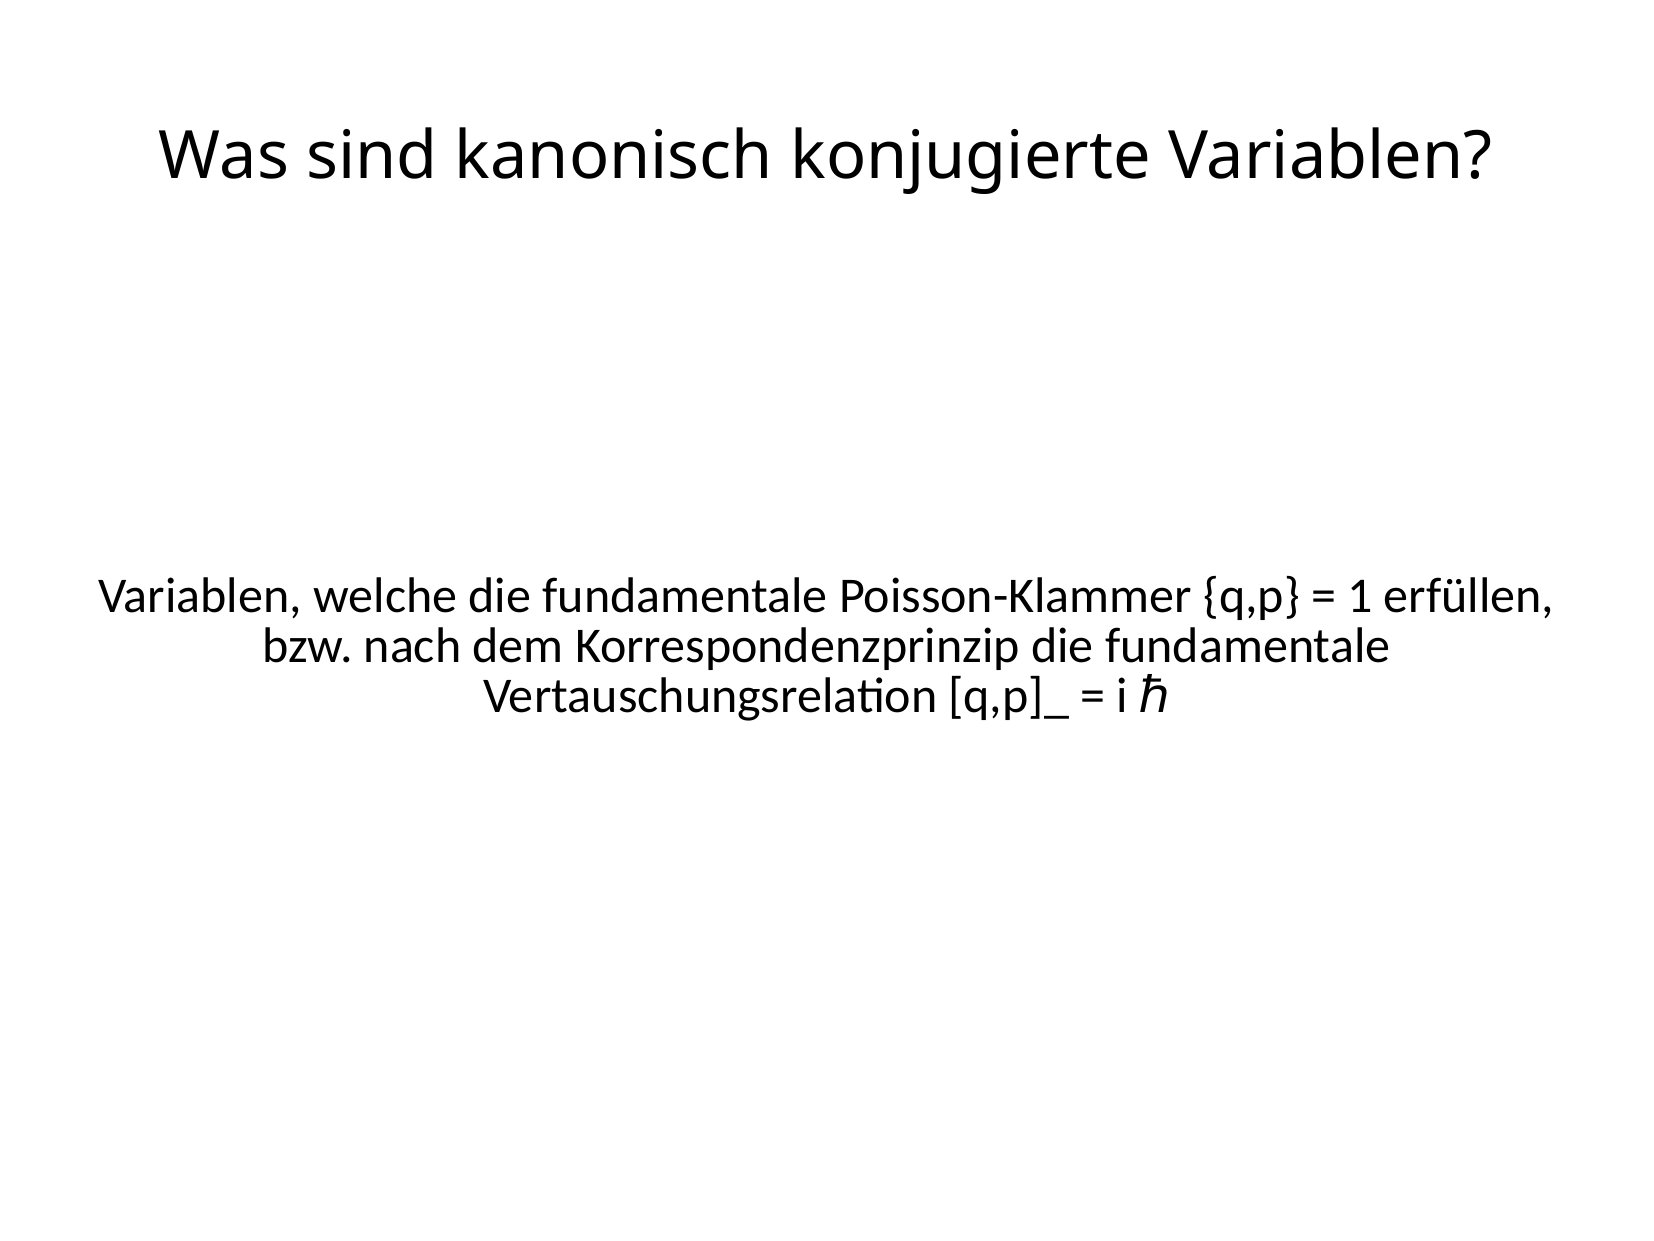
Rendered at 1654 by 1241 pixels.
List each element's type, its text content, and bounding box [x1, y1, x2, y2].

subtitle Variablen, welche die fundamentale Poisson-Klammer {q,p} = 1 erfüllen, bzw. nach dem Korrespondenzprinzip die fundamentale Vertauschungsrelation [q,p]_ = i ℏ [82, 290, 1571, 1010]
title Was sind kanonisch konjugierte Variablen? [82, 49, 1571, 257]
